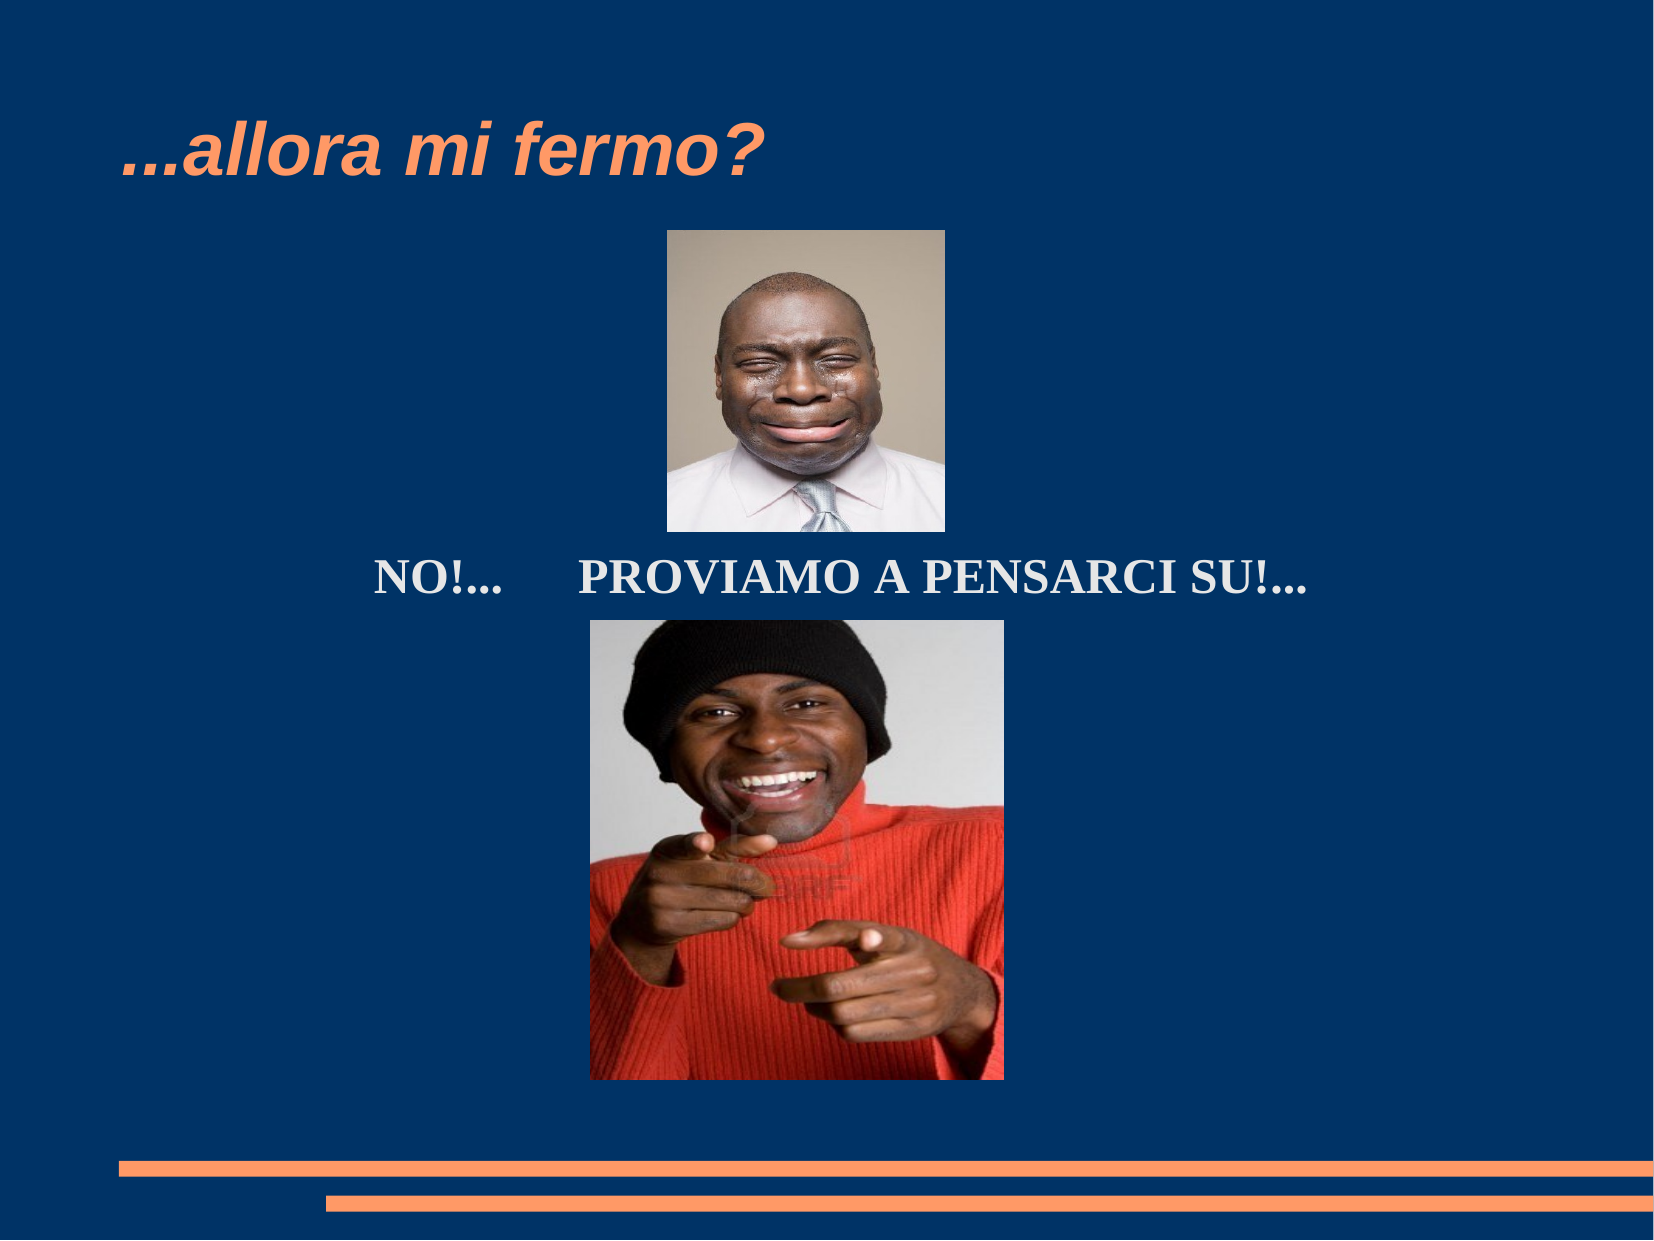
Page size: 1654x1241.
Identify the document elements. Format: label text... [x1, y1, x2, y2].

list NO!... PROVIAMO A PENSARCI SU!... [121, 322, 1561, 1132]
picture [590, 620, 1004, 1080]
picture [667, 230, 945, 532]
title ...allora mi fermo? [121, 46, 1534, 254]
